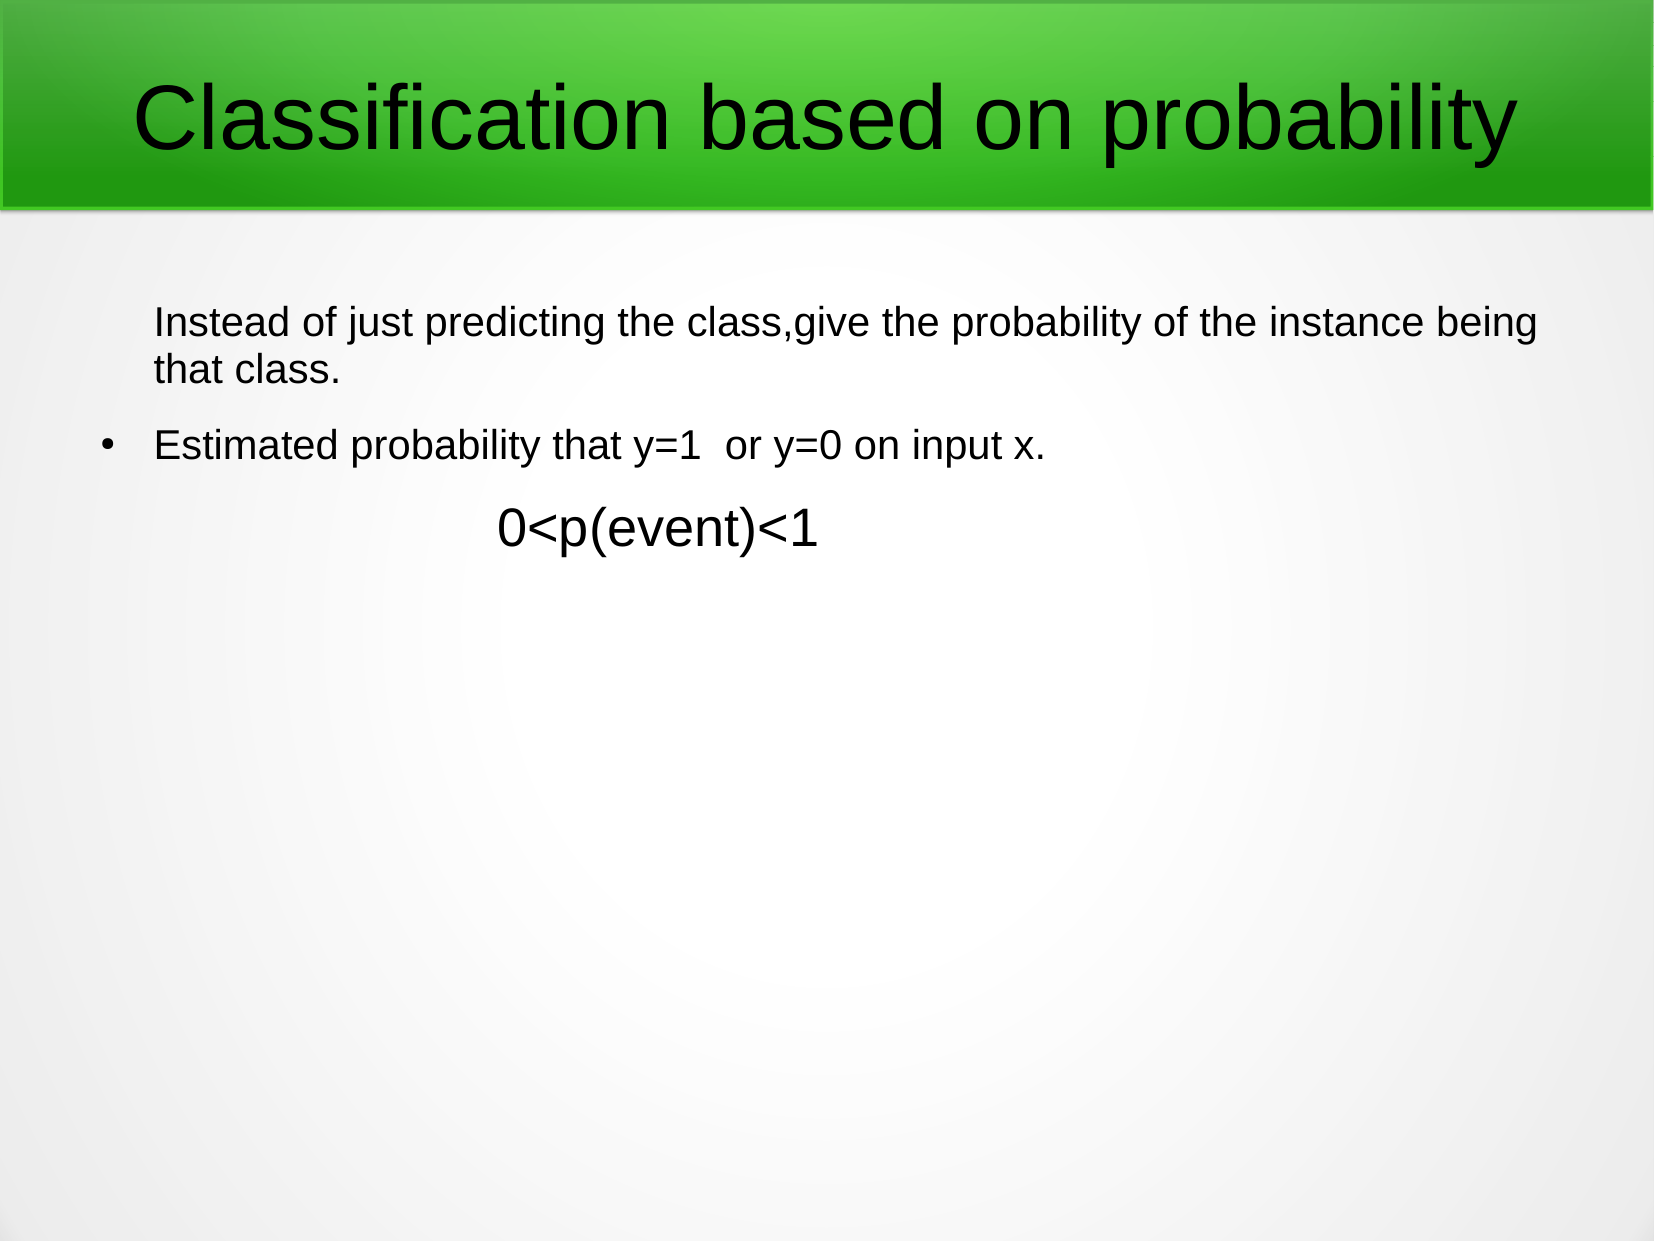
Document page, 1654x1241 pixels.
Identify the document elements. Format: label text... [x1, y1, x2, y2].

list Instead of just predicting the class,give the probability of the instance being that class. Estimated probability that y=1 or y=0 on input x. 0<p(event)<1 [82, 299, 1571, 1019]
title Classification based on probability [82, 47, 1571, 189]
